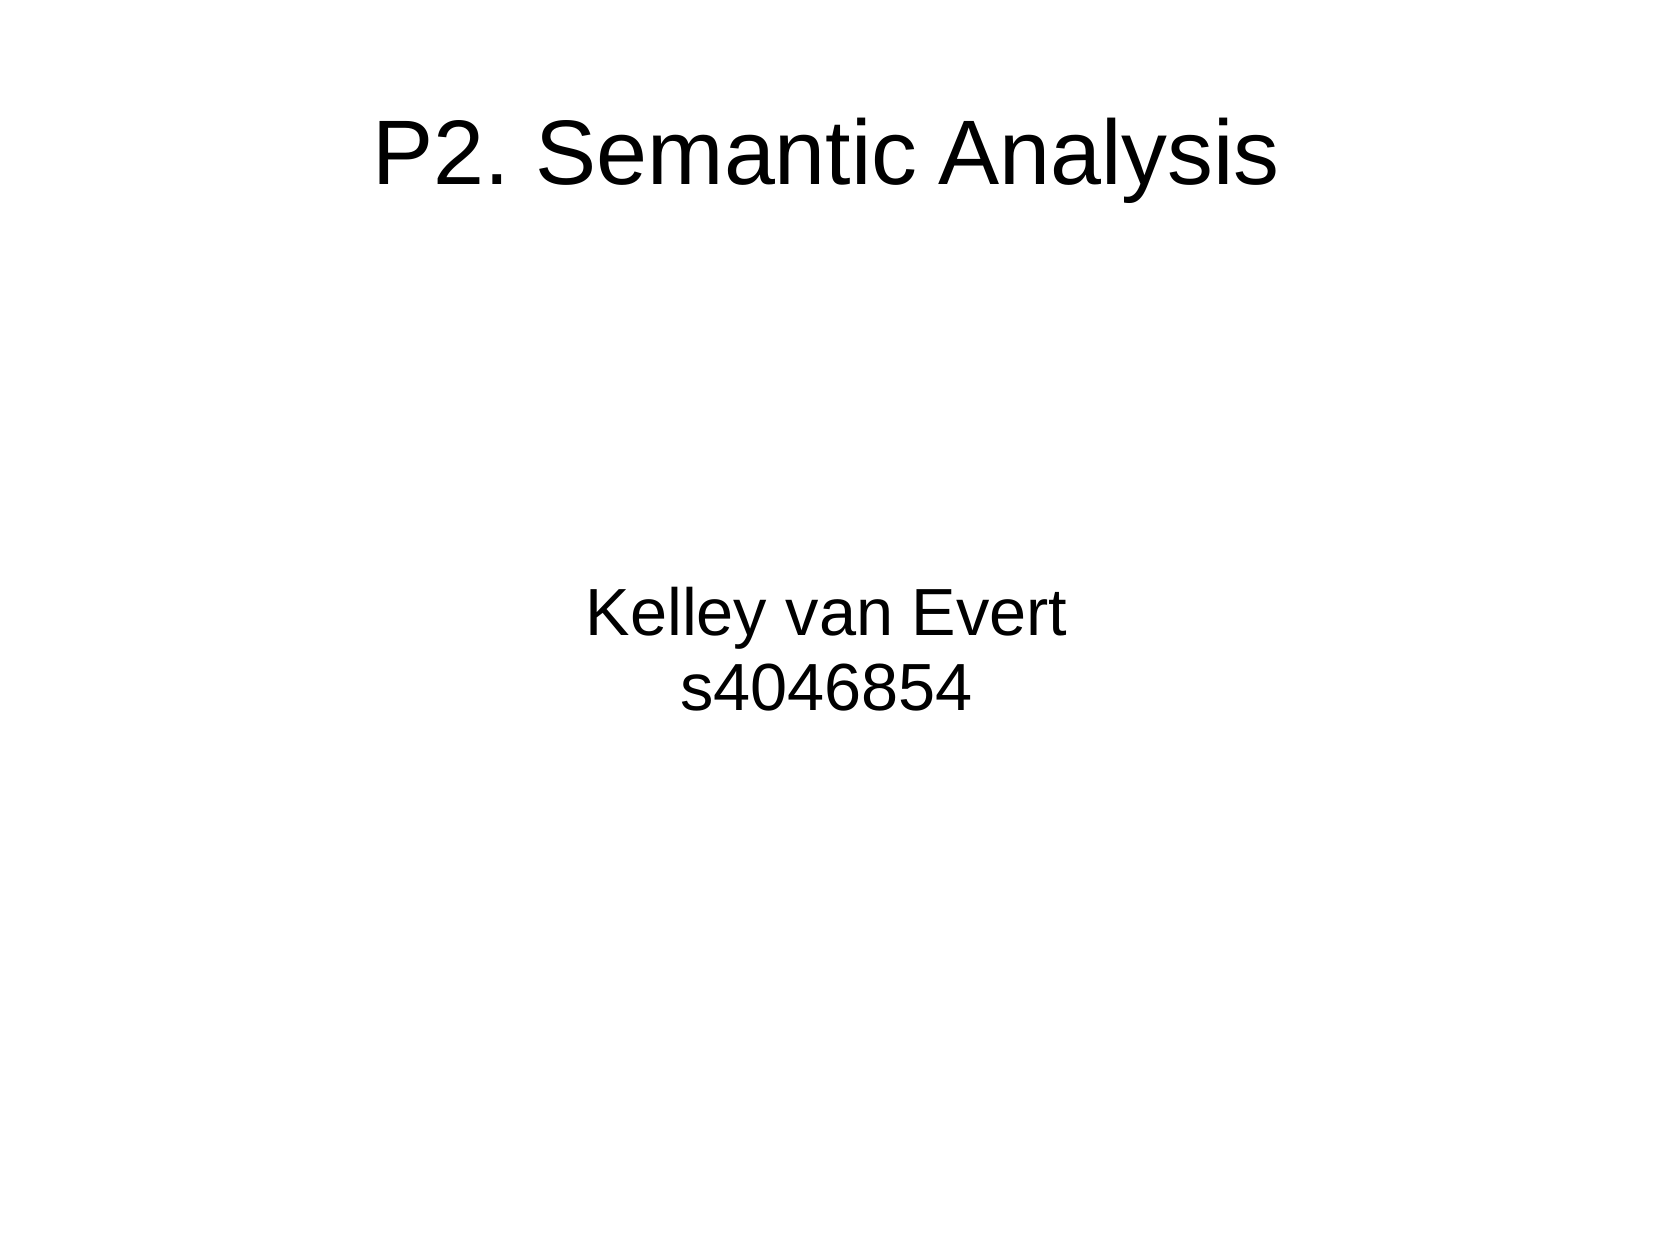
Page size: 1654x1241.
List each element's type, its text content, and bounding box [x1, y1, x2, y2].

subtitle Kelley van Evert s4046854 [82, 290, 1571, 1010]
title P2. Semantic Analysis [82, 49, 1571, 257]
